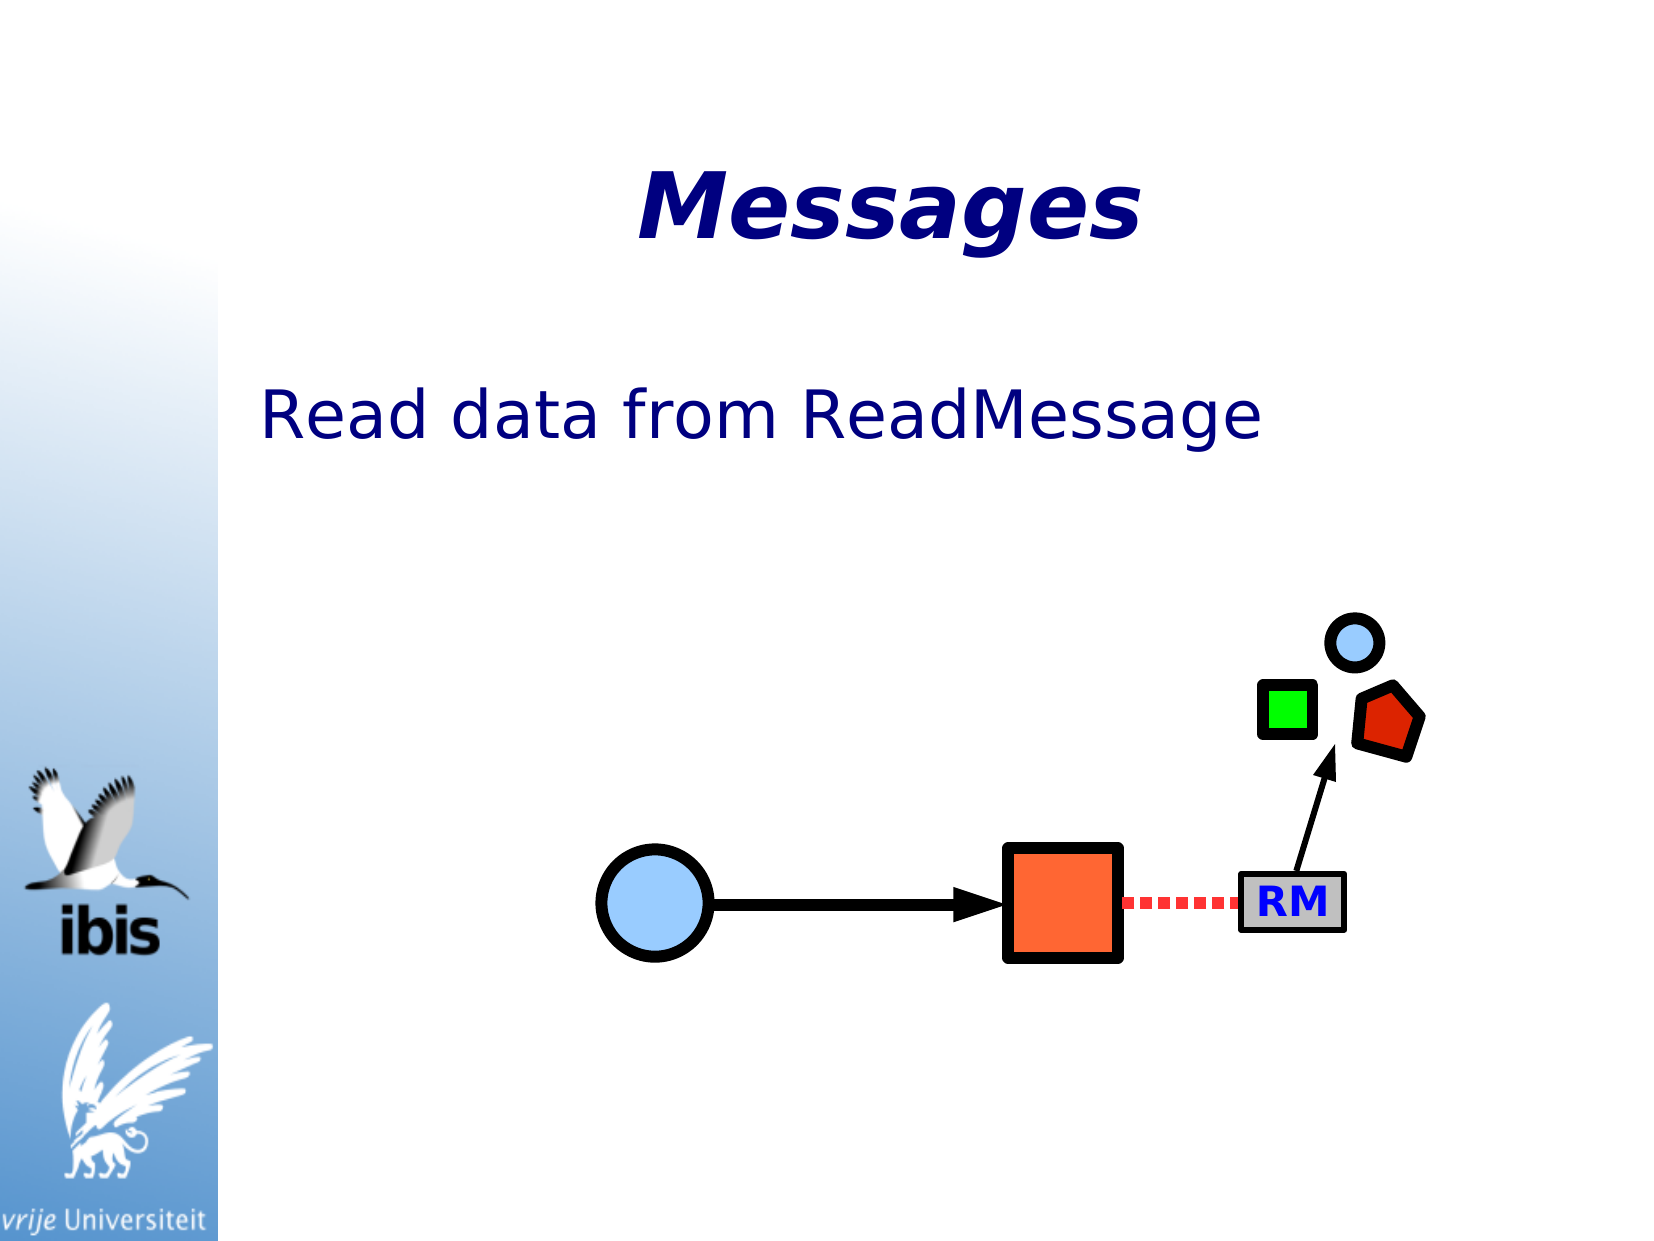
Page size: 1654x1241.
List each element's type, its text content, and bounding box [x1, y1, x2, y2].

text_box [1357, 685, 1420, 757]
text_box [1263, 685, 1313, 735]
text_box [1330, 618, 1380, 668]
picture [0, 0, 218, 1241]
title Messages [248, 102, 1534, 310]
text_box RM [1241, 874, 1345, 930]
text_box [1008, 848, 1118, 958]
list Read data from ReadMessage [241, 376, 1654, 1158]
text_box [601, 849, 709, 957]
